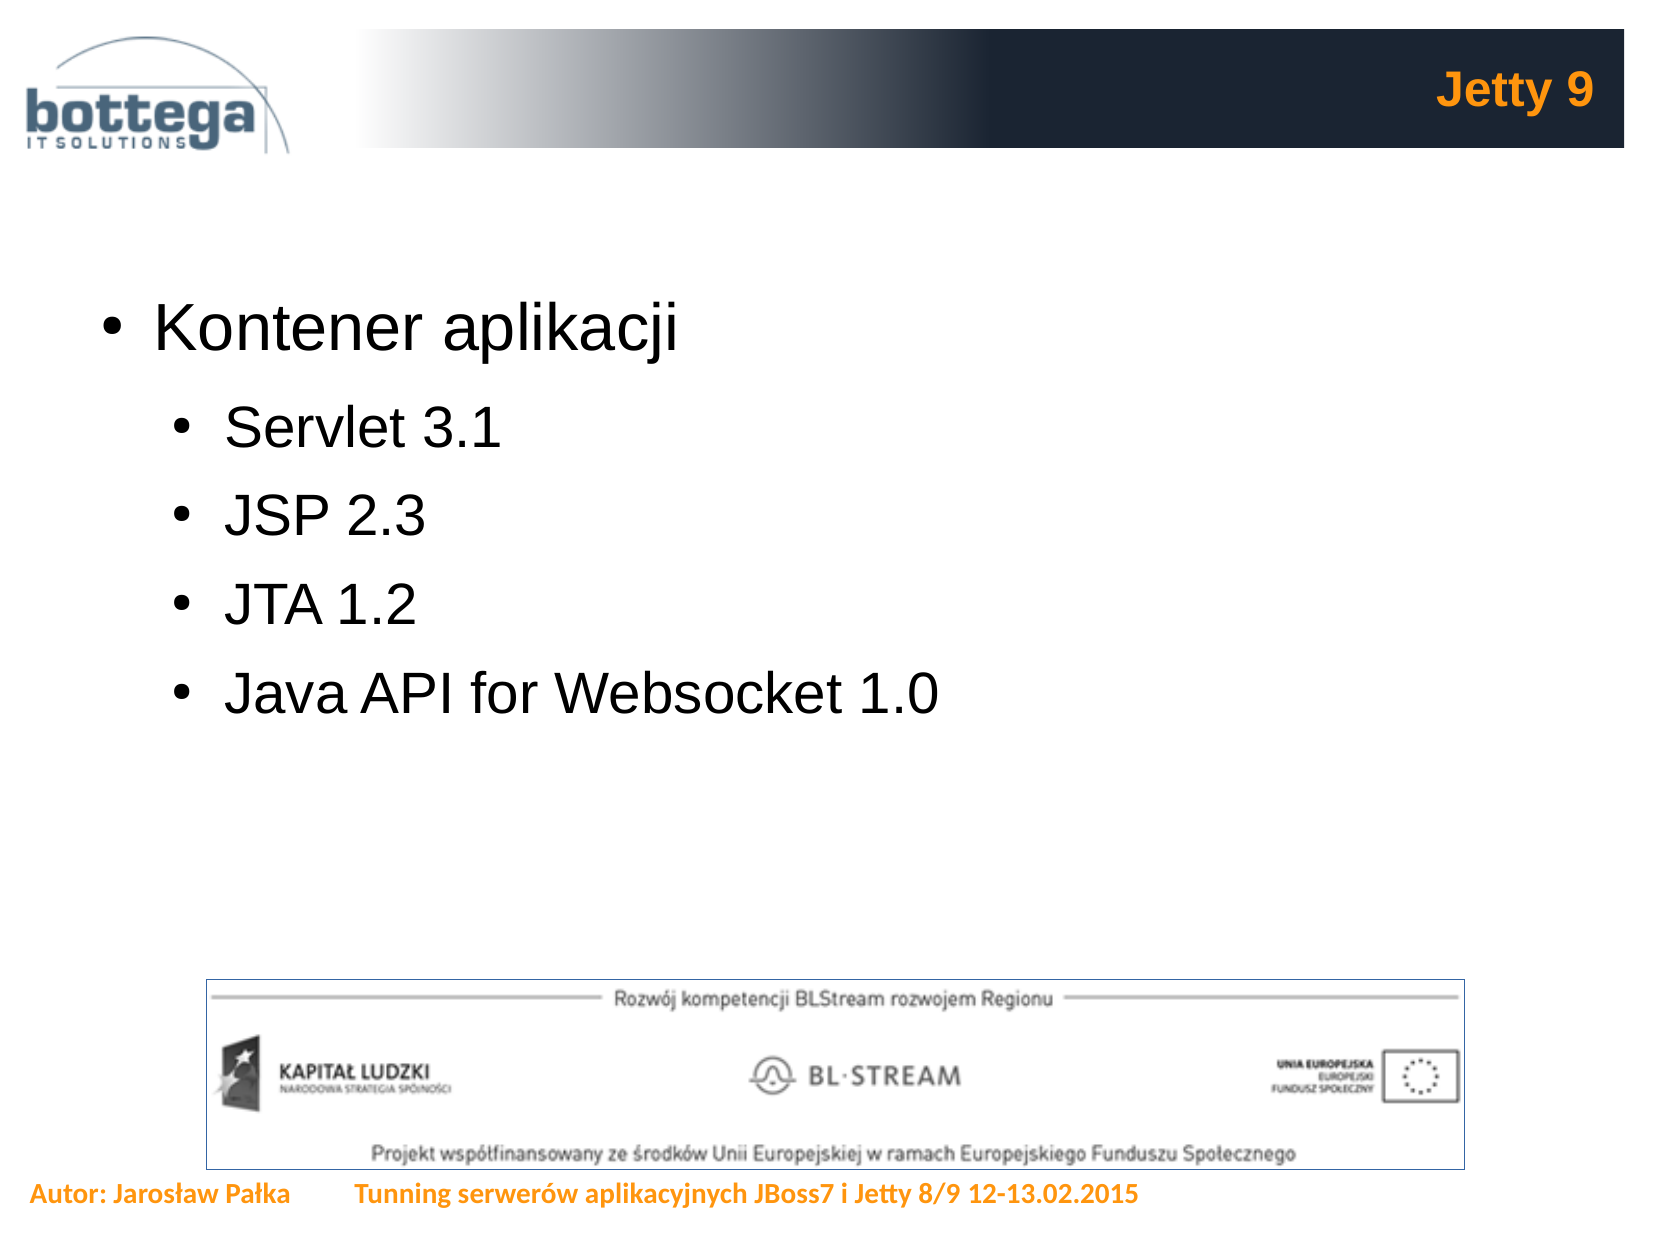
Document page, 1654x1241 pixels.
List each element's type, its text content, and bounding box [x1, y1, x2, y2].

list Kontener aplikacji Servlet 3.1 JSP 2.3 JTA 1.2 Java API for Websocket 1.0 [82, 290, 1571, 1109]
title Jetty 9 [354, 29, 1625, 148]
picture [17, 29, 296, 160]
picture [207, 1109, 1464, 1169]
